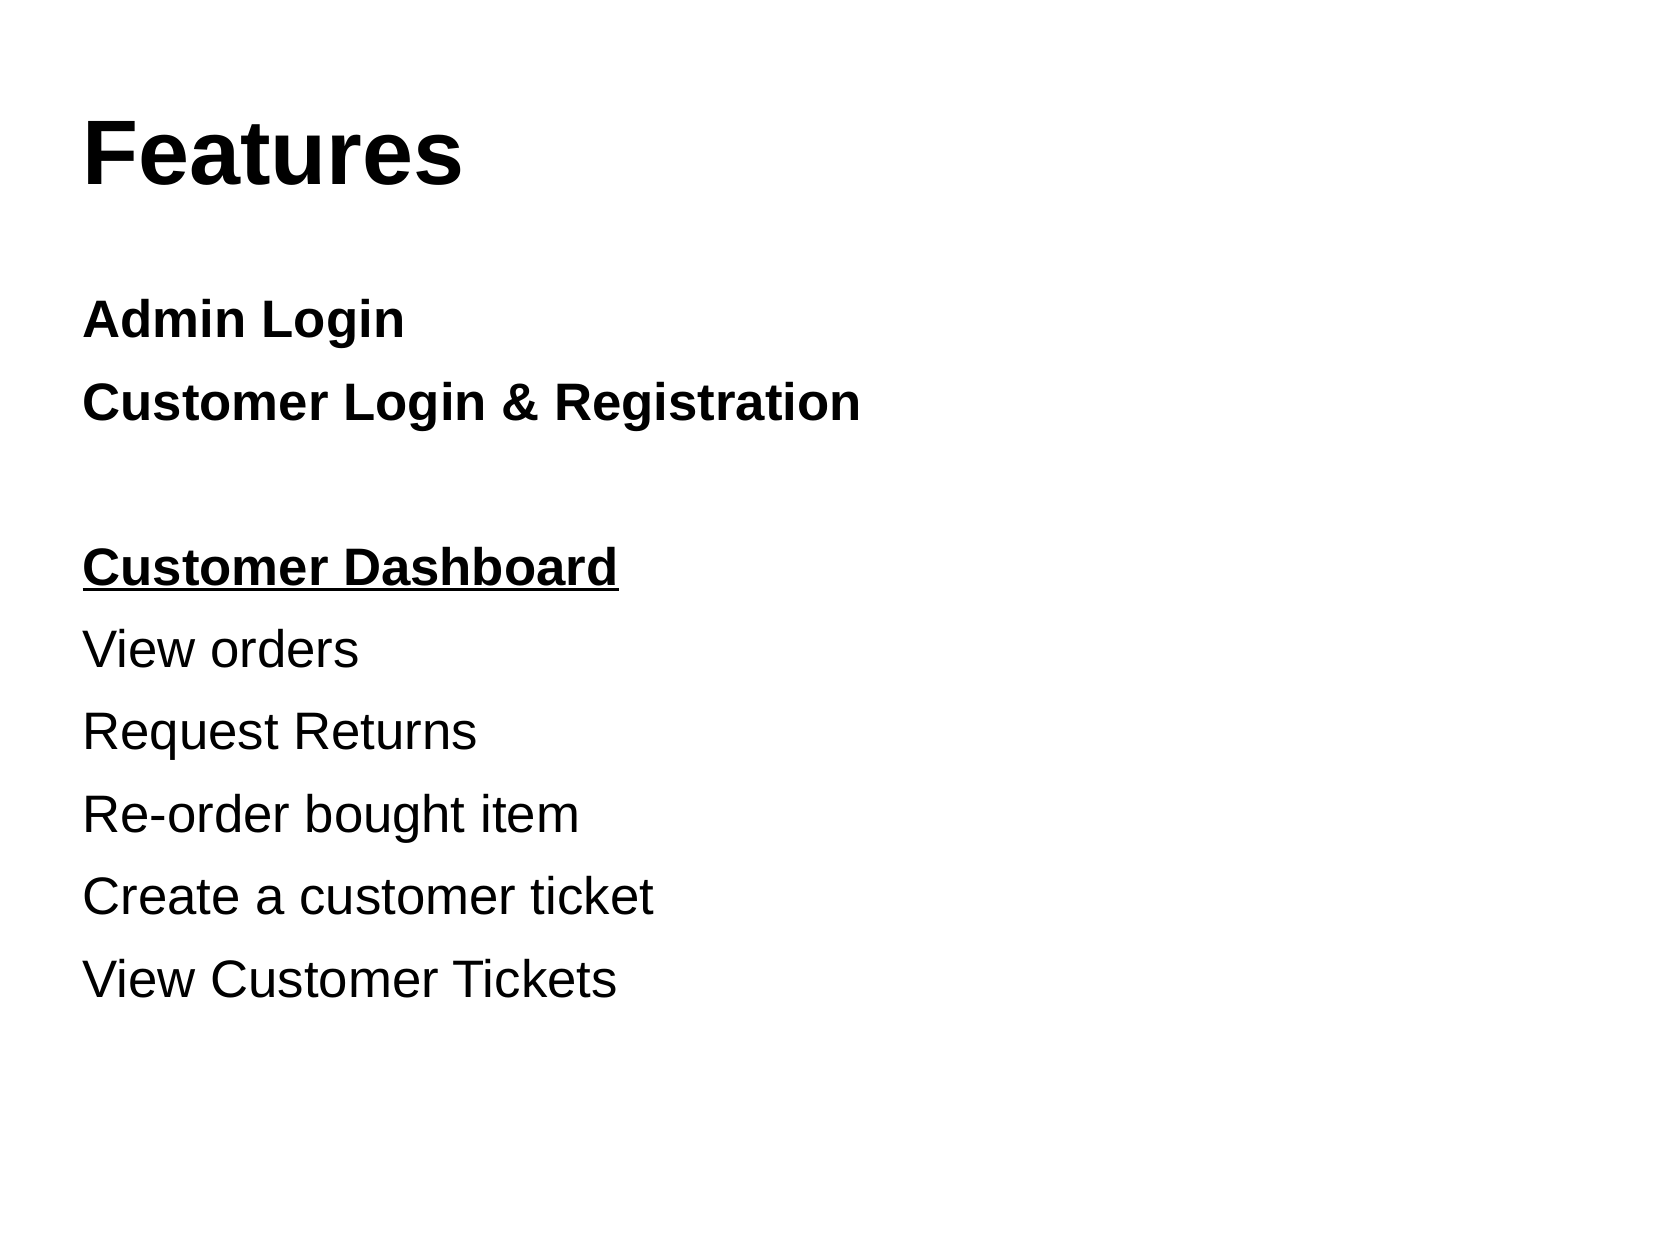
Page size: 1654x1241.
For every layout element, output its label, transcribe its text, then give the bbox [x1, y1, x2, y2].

list Admin Login Customer Login & Registration Customer Dashboard View orders Request Returns Re-order bought item Create a customer ticket View Customer Tickets [82, 290, 1571, 1010]
title Features [82, 49, 1571, 257]
